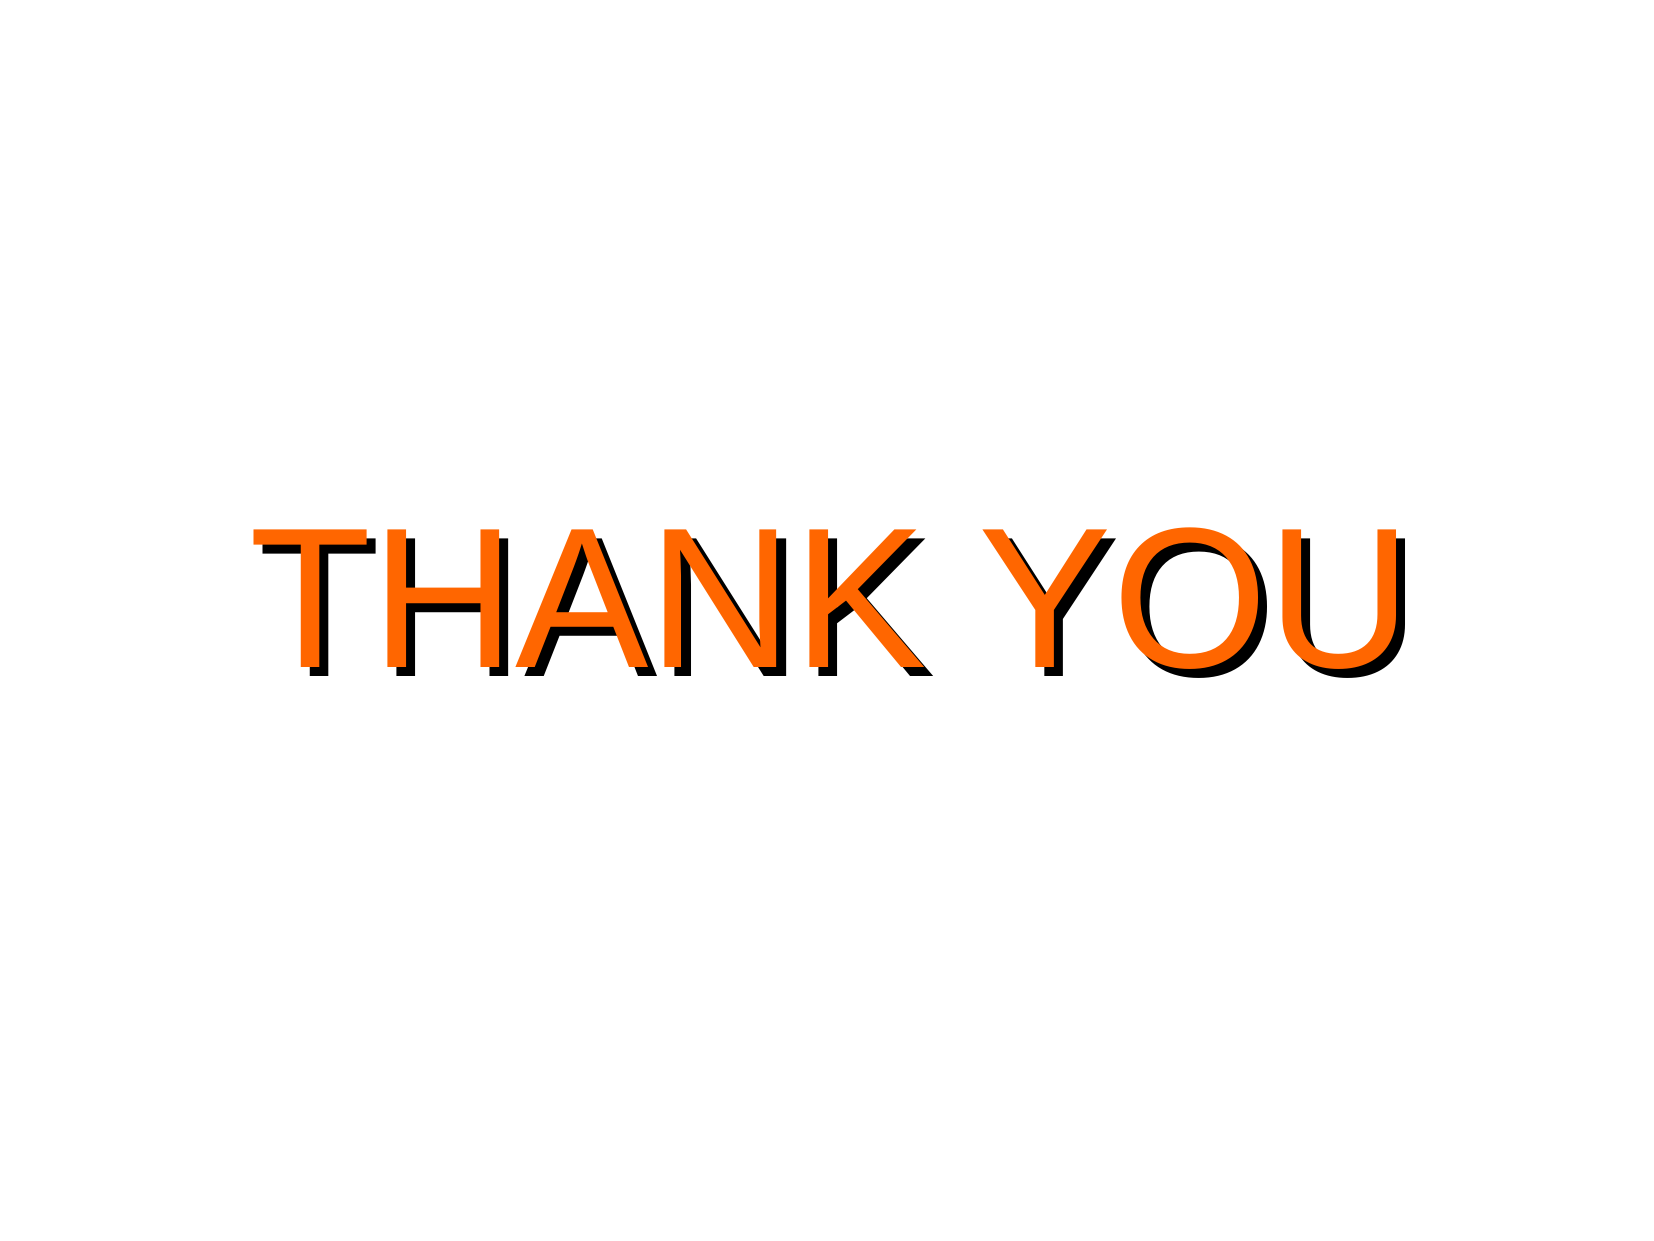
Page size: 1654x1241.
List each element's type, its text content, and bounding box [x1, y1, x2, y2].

title THANK YOU [86, 486, 1576, 711]
